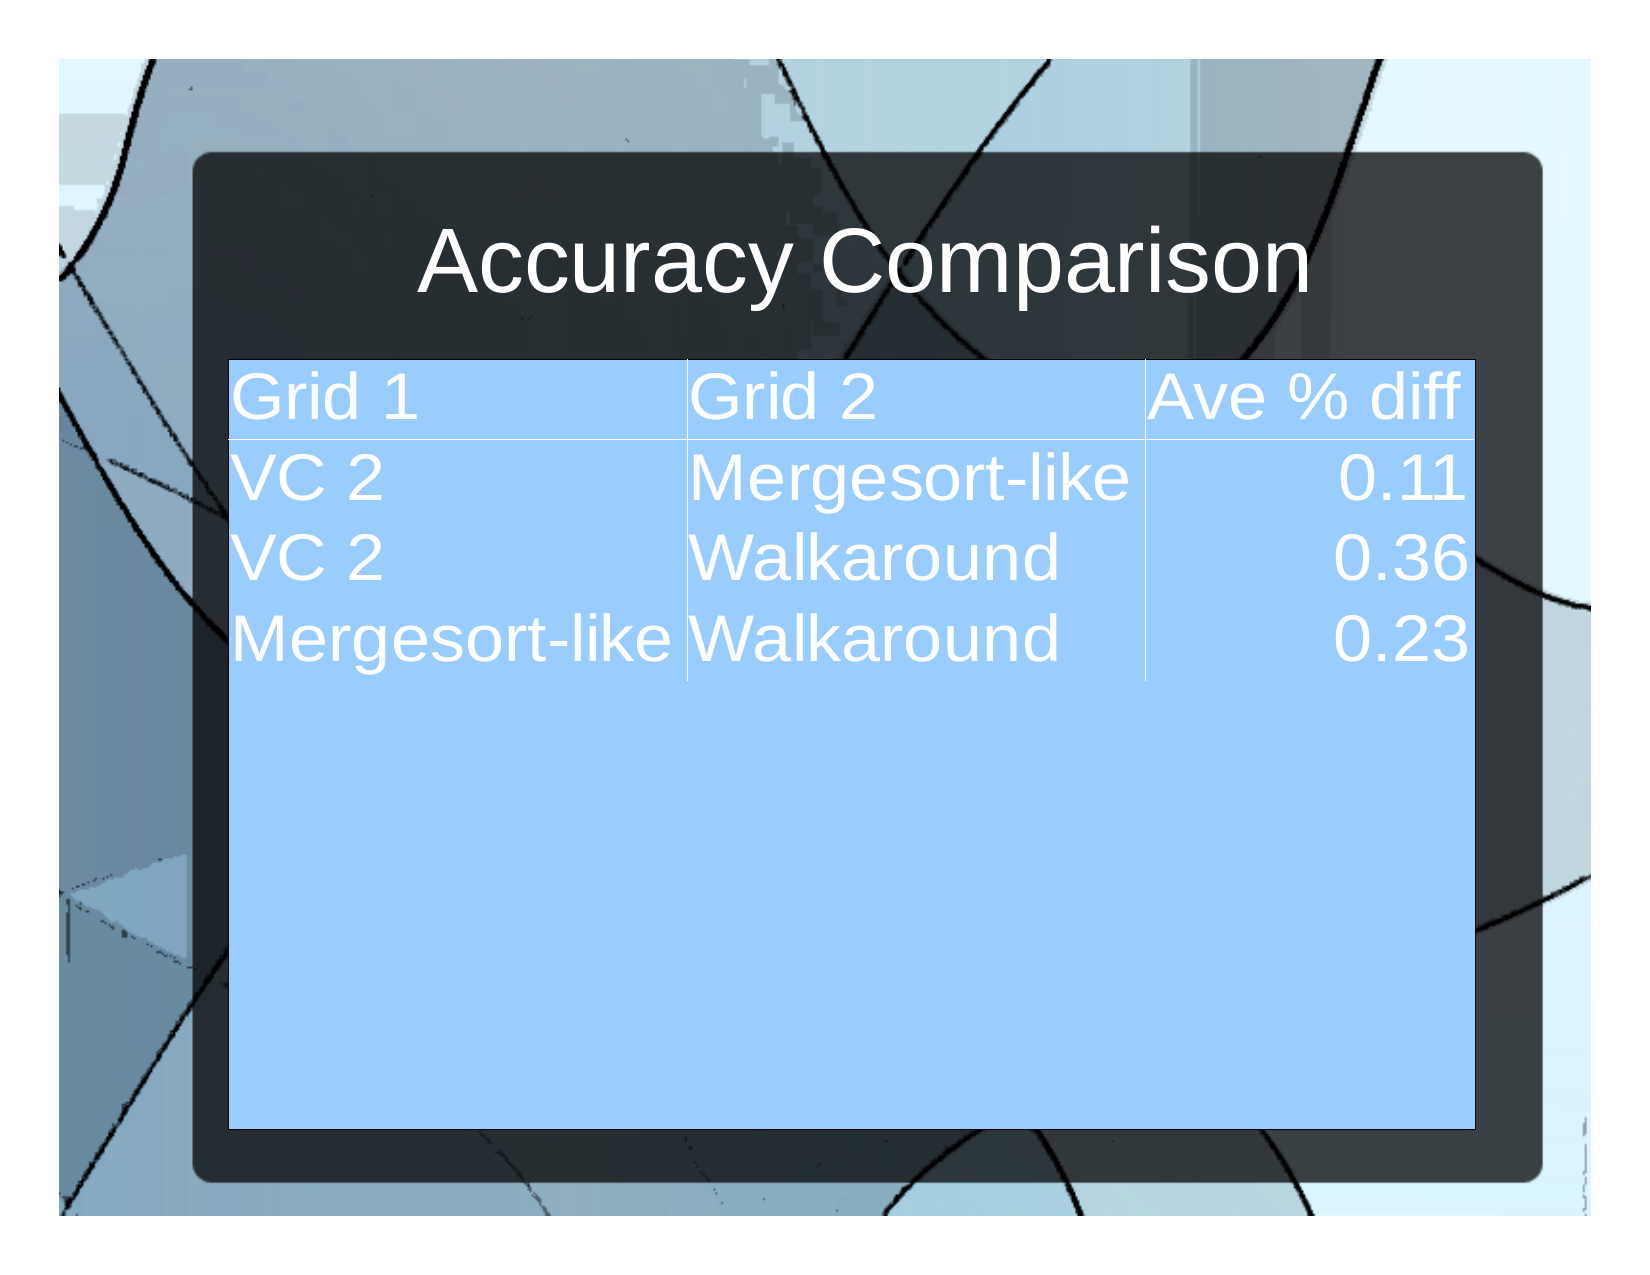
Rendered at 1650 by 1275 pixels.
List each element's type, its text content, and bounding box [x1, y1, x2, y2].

chart [228, 359, 1476, 1130]
title Accuracy Comparison [206, 167, 1526, 355]
picture [59, 59, 1591, 1216]
